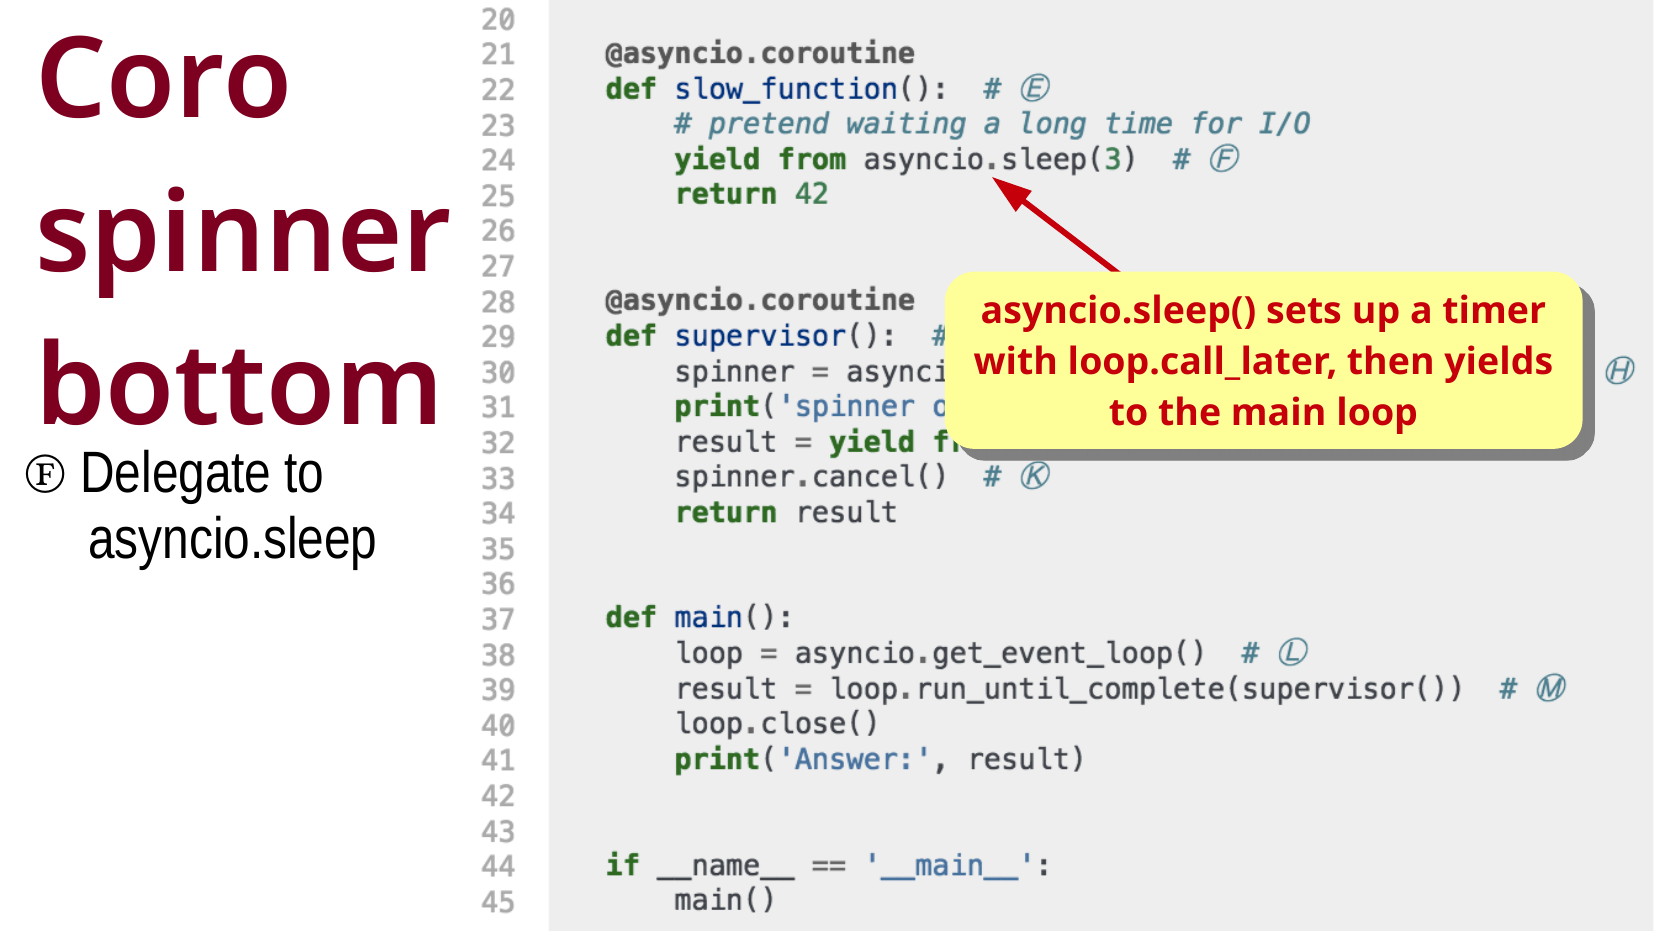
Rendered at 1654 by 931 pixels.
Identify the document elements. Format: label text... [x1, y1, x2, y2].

title Coro spinner bottom [35, 59, 458, 396]
list Ⓕ Delegate to asyncio.sleep [23, 437, 497, 899]
picture [458, 0, 1654, 931]
text_box asyncio.sleep() sets up a timer with loop.call_later, then yields to the main loop [944, 271, 1583, 449]
